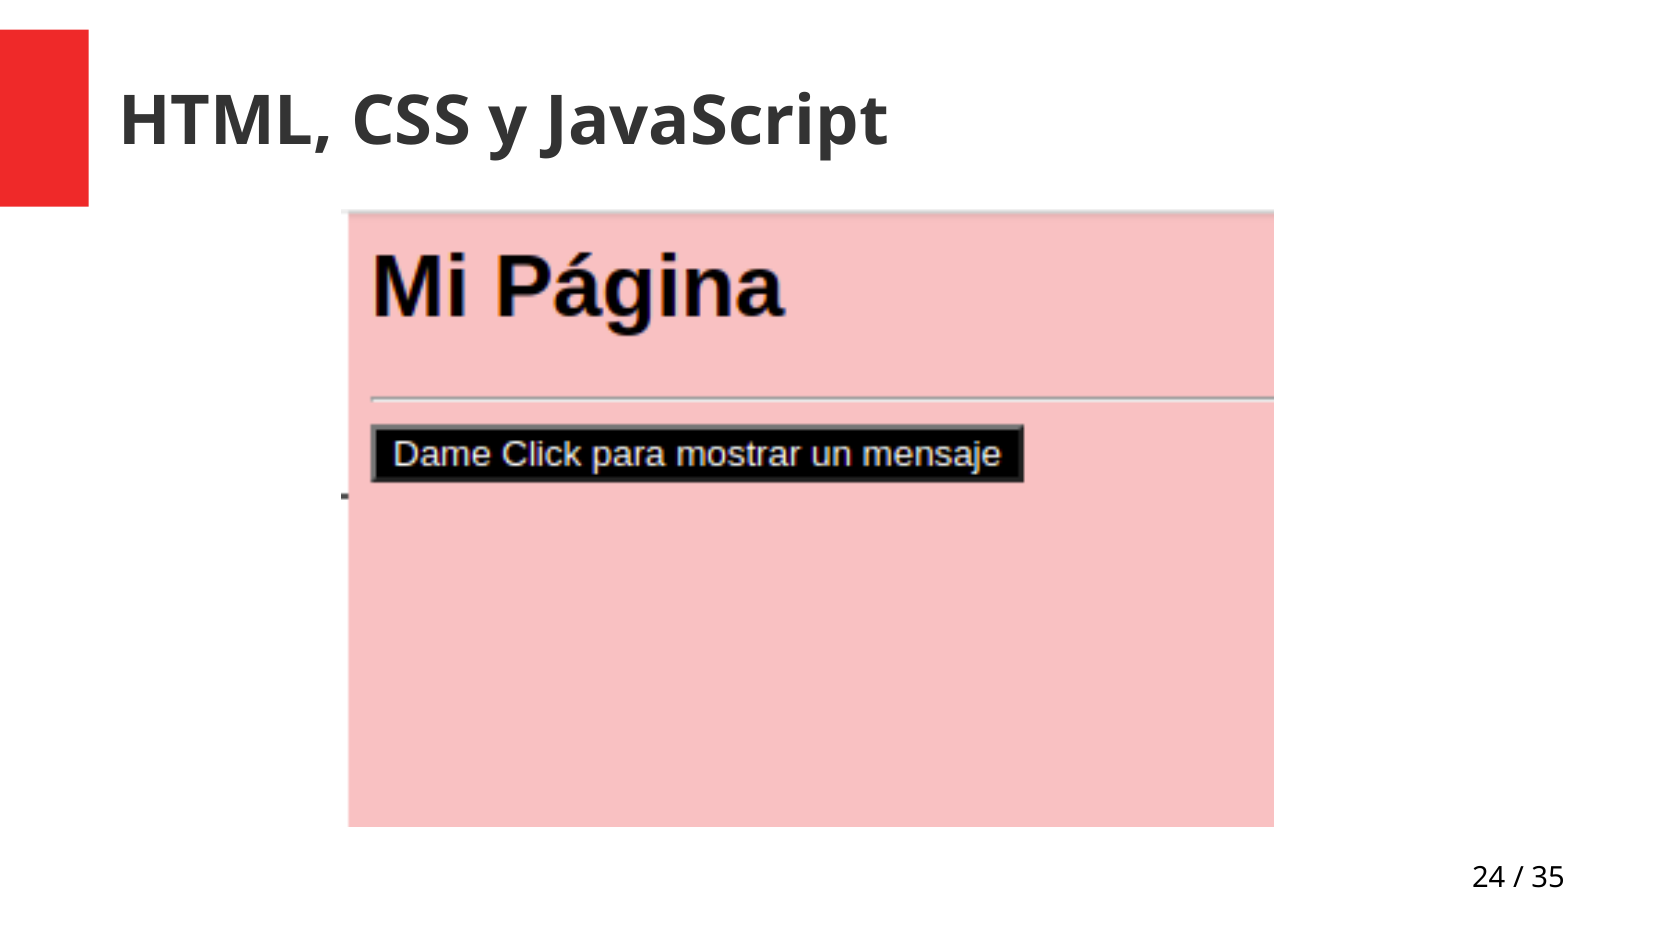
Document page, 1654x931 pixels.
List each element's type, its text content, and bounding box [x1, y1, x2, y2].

picture [341, 209, 1274, 827]
title HTML, CSS y JavaScript [118, 29, 1595, 207]
